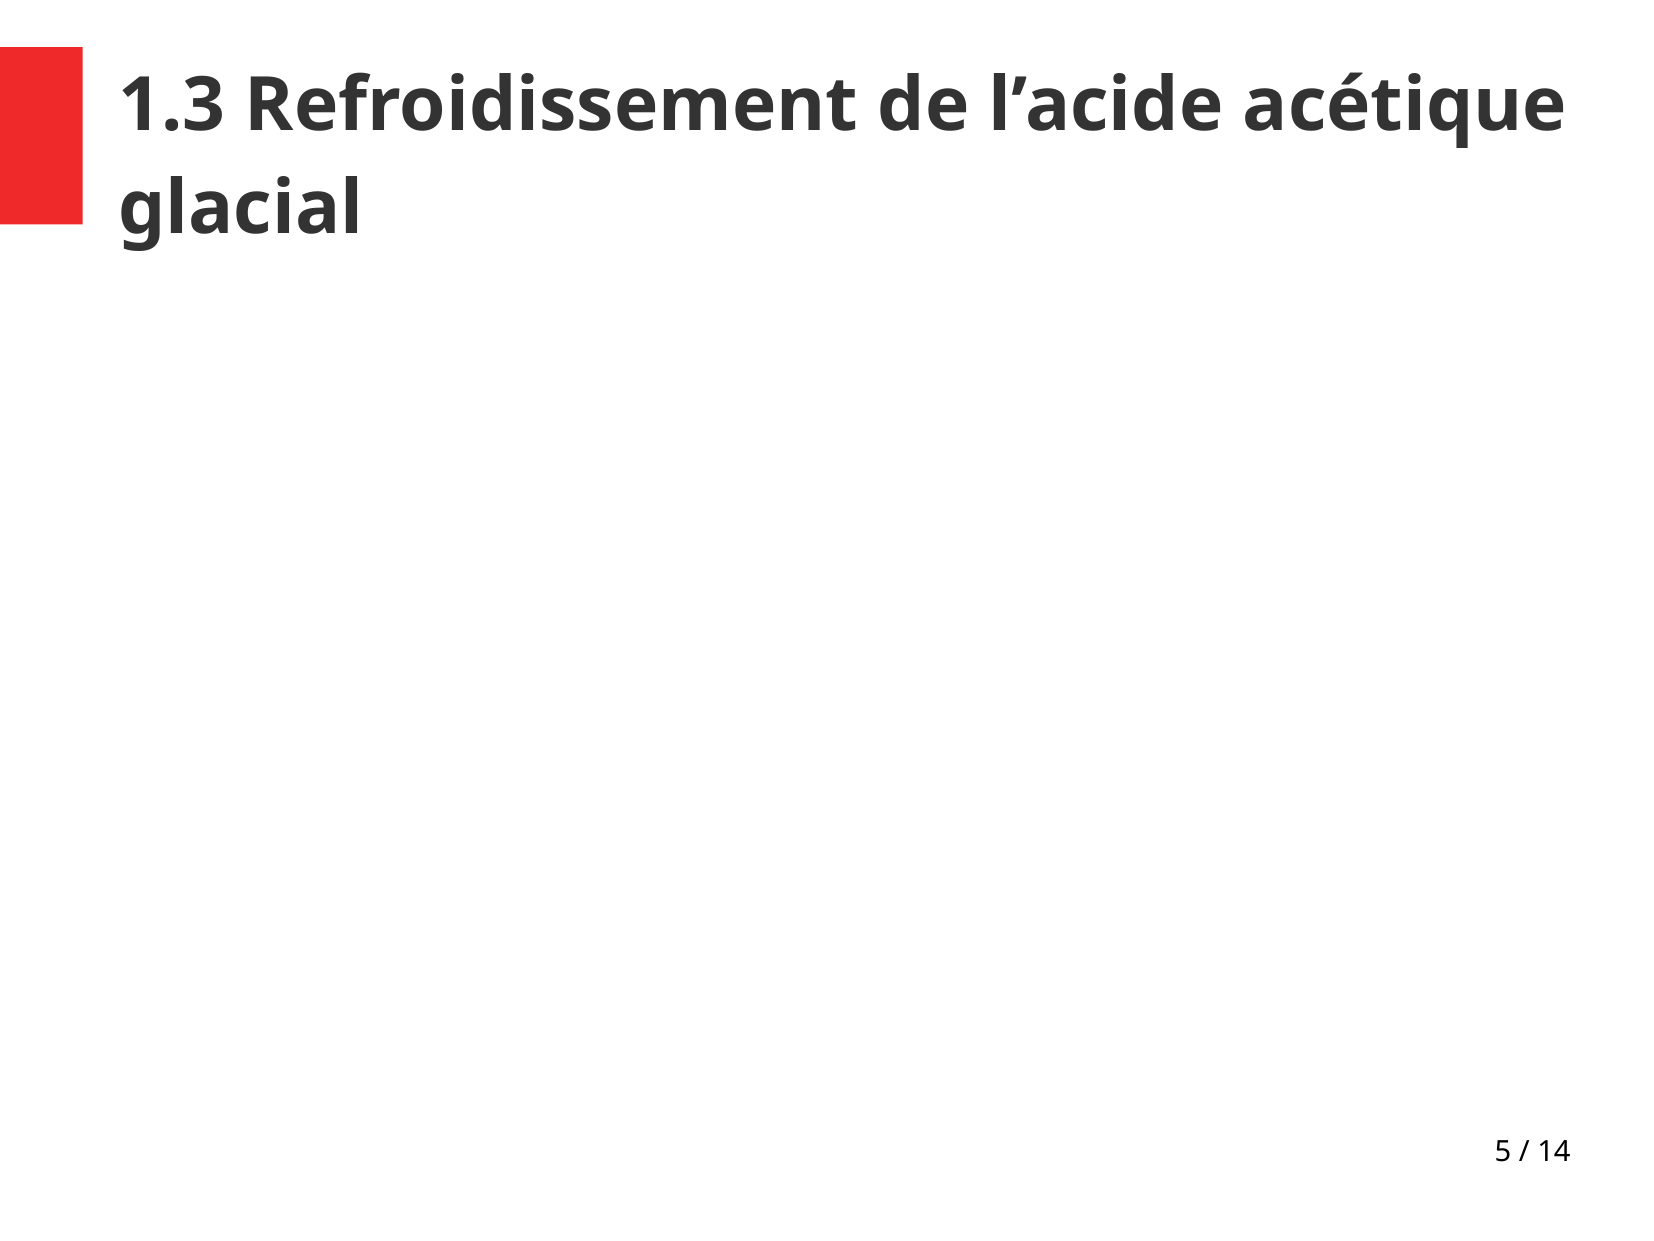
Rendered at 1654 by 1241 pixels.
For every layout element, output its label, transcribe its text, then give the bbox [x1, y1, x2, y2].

title 1.3 Refroidissement de l’acide acétique glacial [118, 49, 1571, 257]
